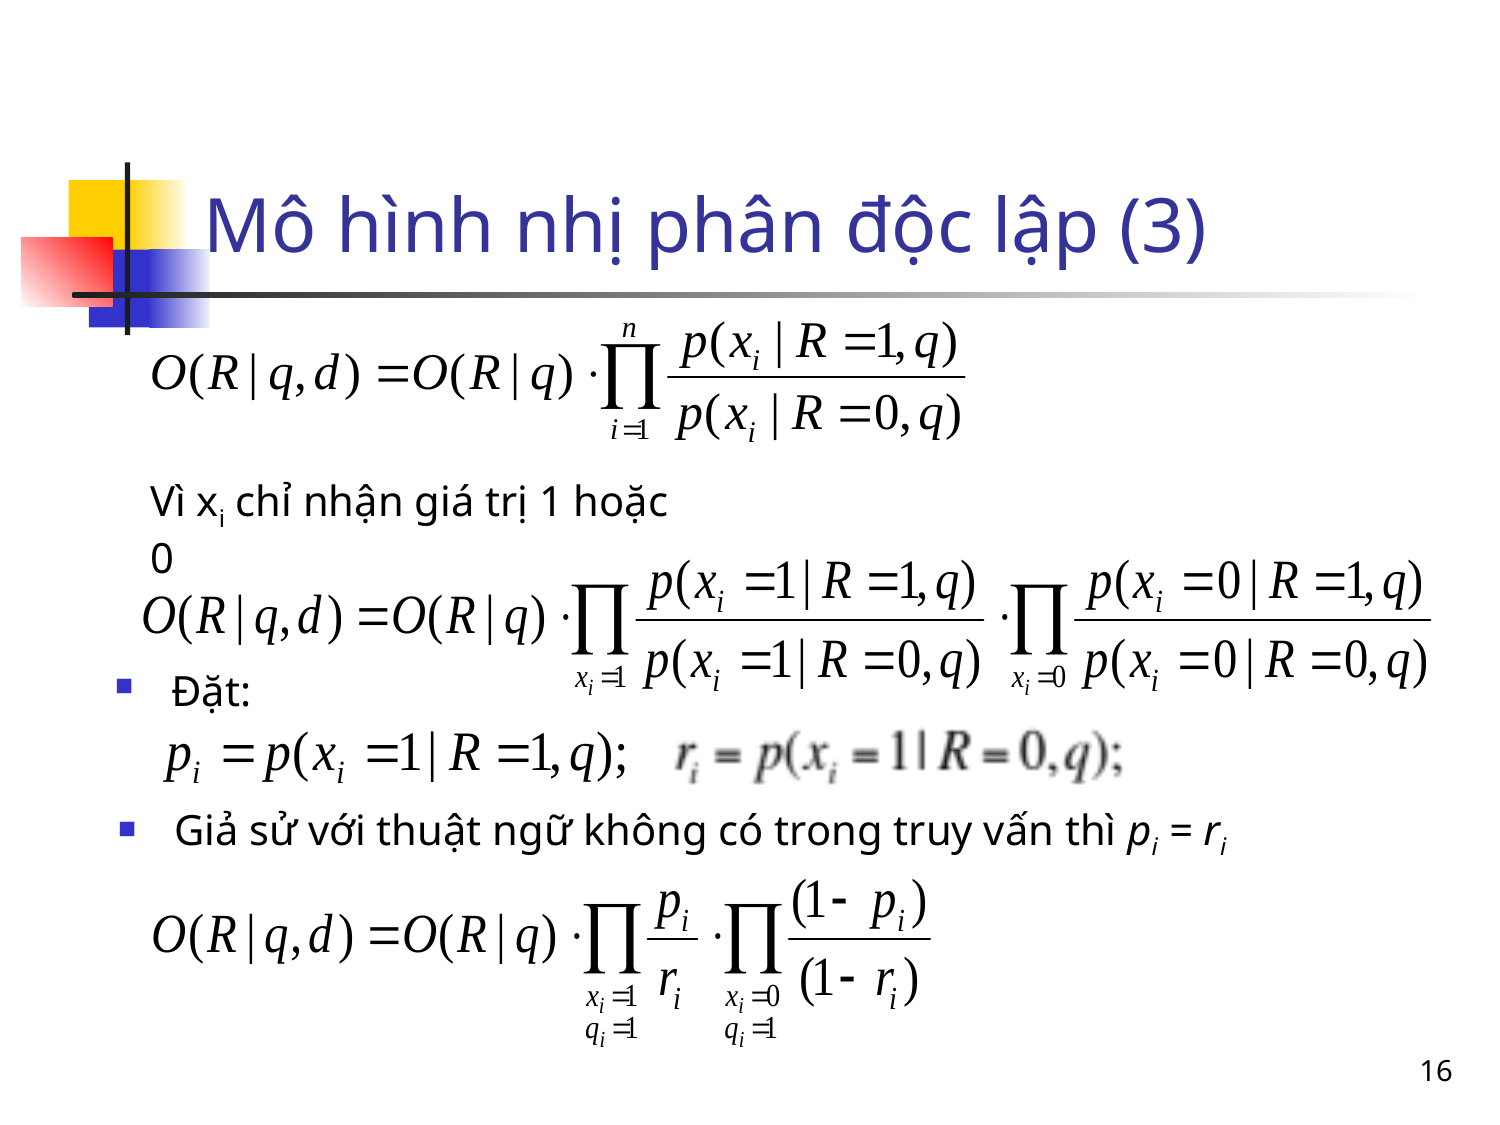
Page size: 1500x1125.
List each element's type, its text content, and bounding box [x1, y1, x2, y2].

picture [135, 536, 1440, 708]
picture [152, 714, 636, 798]
text_box Vì xi chỉ nhận giá trị 1 hoặc 0 [135, 467, 715, 536]
picture [145, 856, 942, 1059]
text_box Đặt: [100, 657, 1469, 728]
title Mô hình nhị phân độc lập (3) [188, 35, 1468, 275]
picture [143, 304, 976, 455]
slide_number <number> [1155, 1024, 1468, 1100]
picture [670, 718, 1126, 792]
text_box Giả sử với thuật ngữ không có trong truy vấn thì pi = ri [103, 796, 1472, 868]
